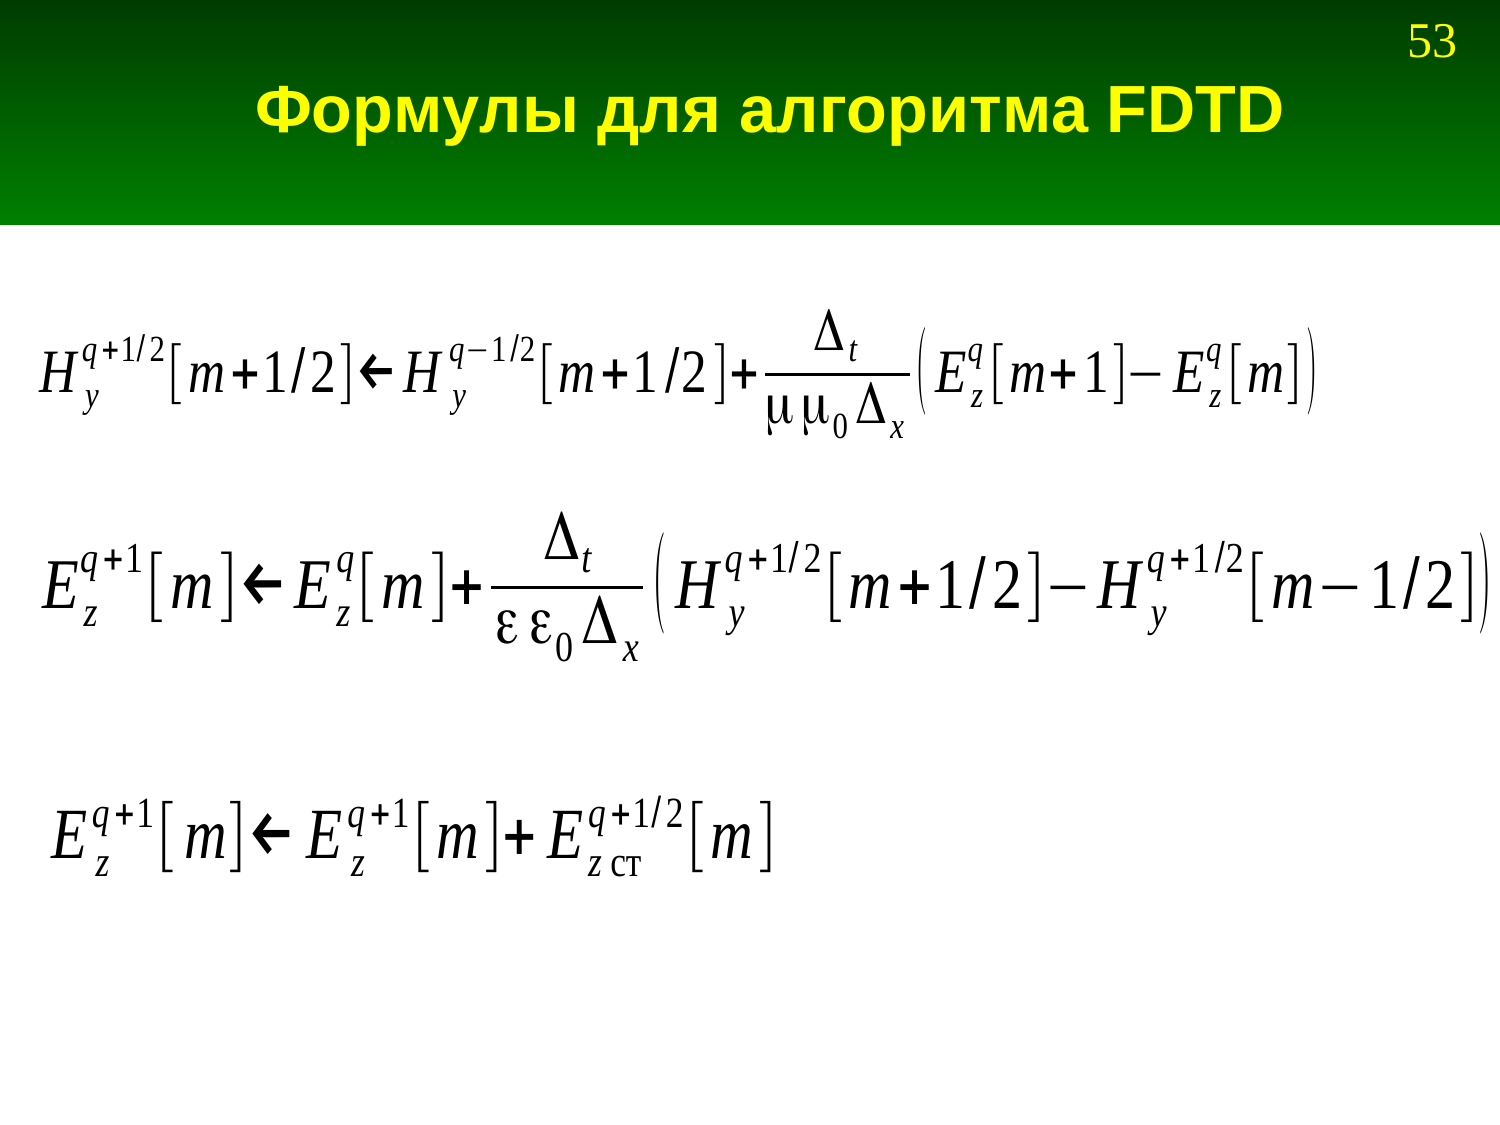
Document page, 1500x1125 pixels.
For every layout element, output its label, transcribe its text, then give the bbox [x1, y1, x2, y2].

chart [23, 303, 1329, 447]
chart [32, 786, 791, 887]
title Формулы для алгоритма FDTD [100, 7, 1441, 204]
chart [23, 505, 1500, 671]
